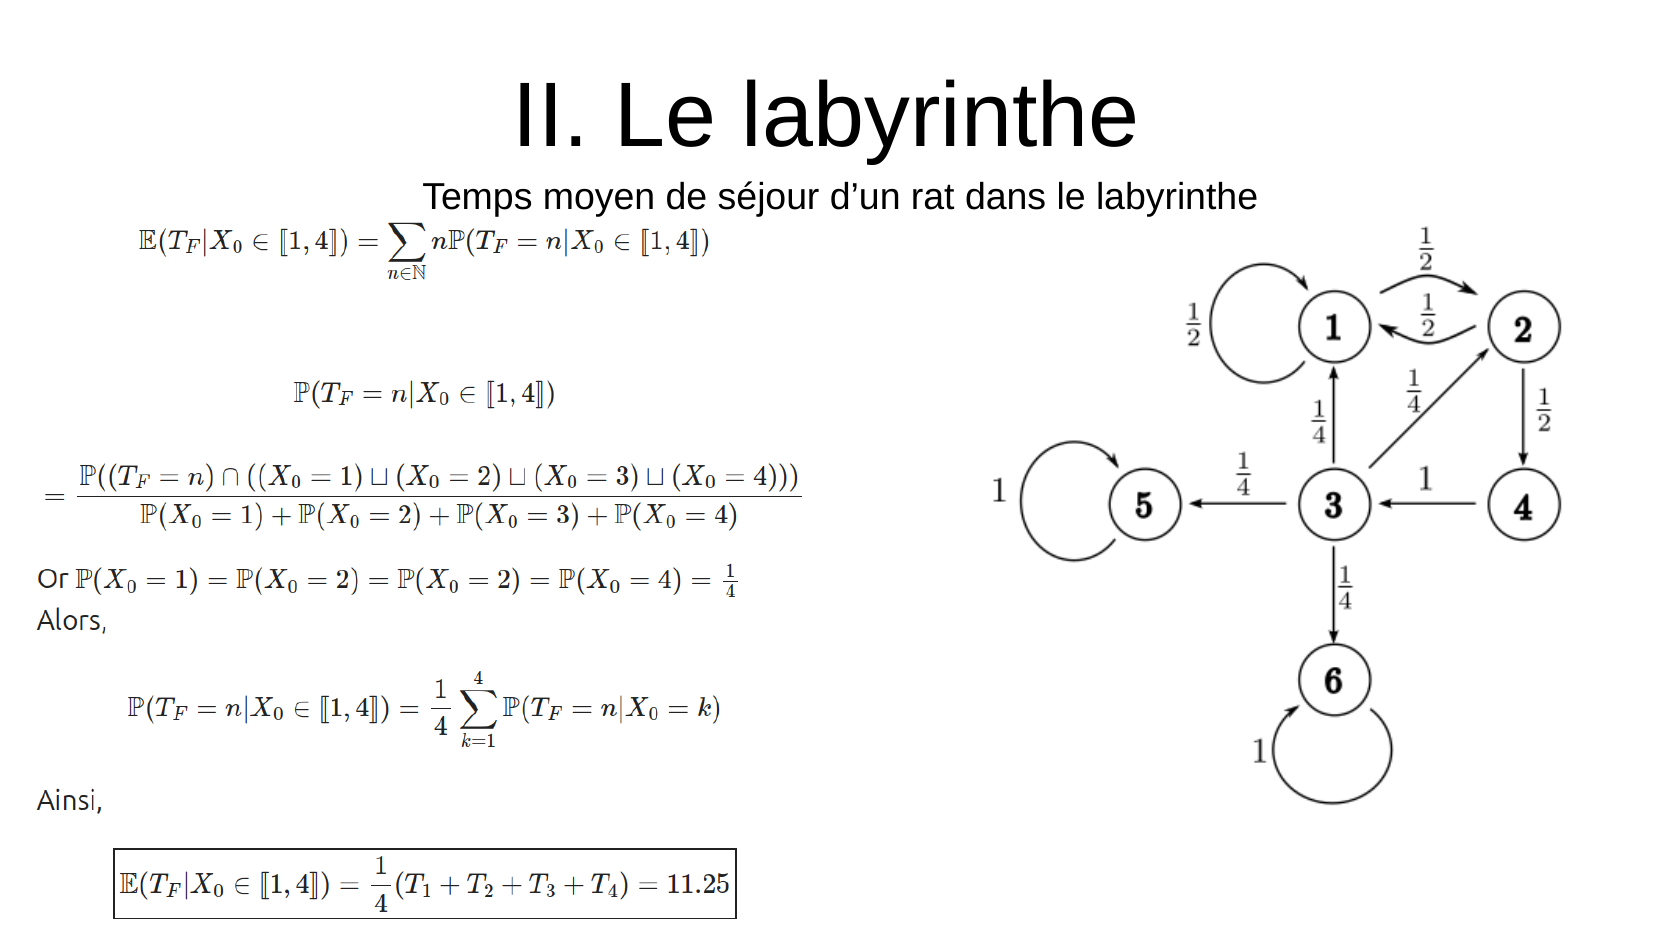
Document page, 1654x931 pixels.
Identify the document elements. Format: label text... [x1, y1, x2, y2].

picture [21, 211, 812, 931]
text_box Temps moyen de séjour d’un rat dans le labyrinthe [407, 168, 1276, 226]
title II. Le labyrinthe [82, 37, 1571, 193]
picture [975, 225, 1566, 813]
